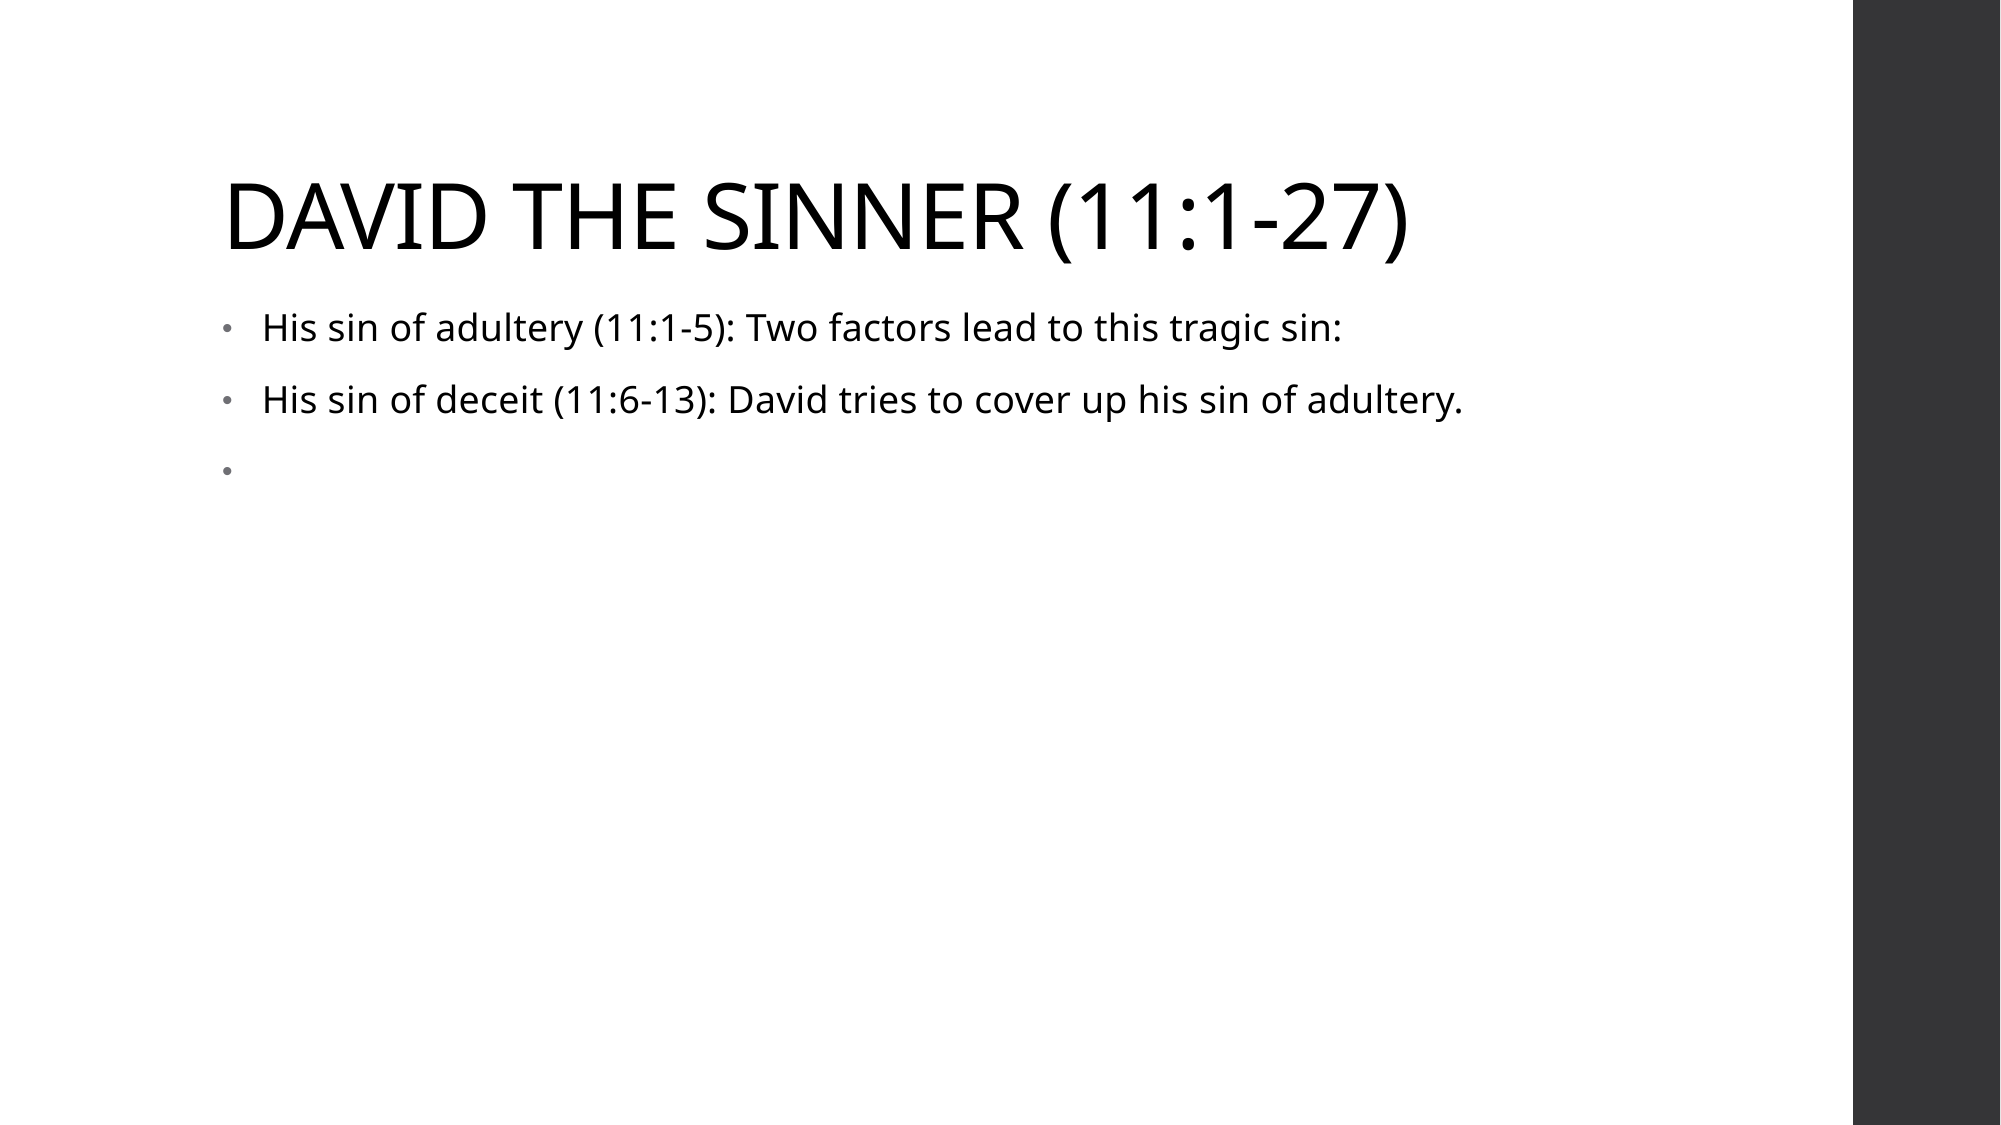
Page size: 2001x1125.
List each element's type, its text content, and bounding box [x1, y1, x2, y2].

title DAVID THE SINNER (11:1-27) [206, 60, 1797, 278]
list His sin of adultery (11:1-5): Two factors lead to this tragic sin: His sin of deceit (11:6-13): David tries to cover up his sin of adultery. [206, 299, 1617, 1014]
